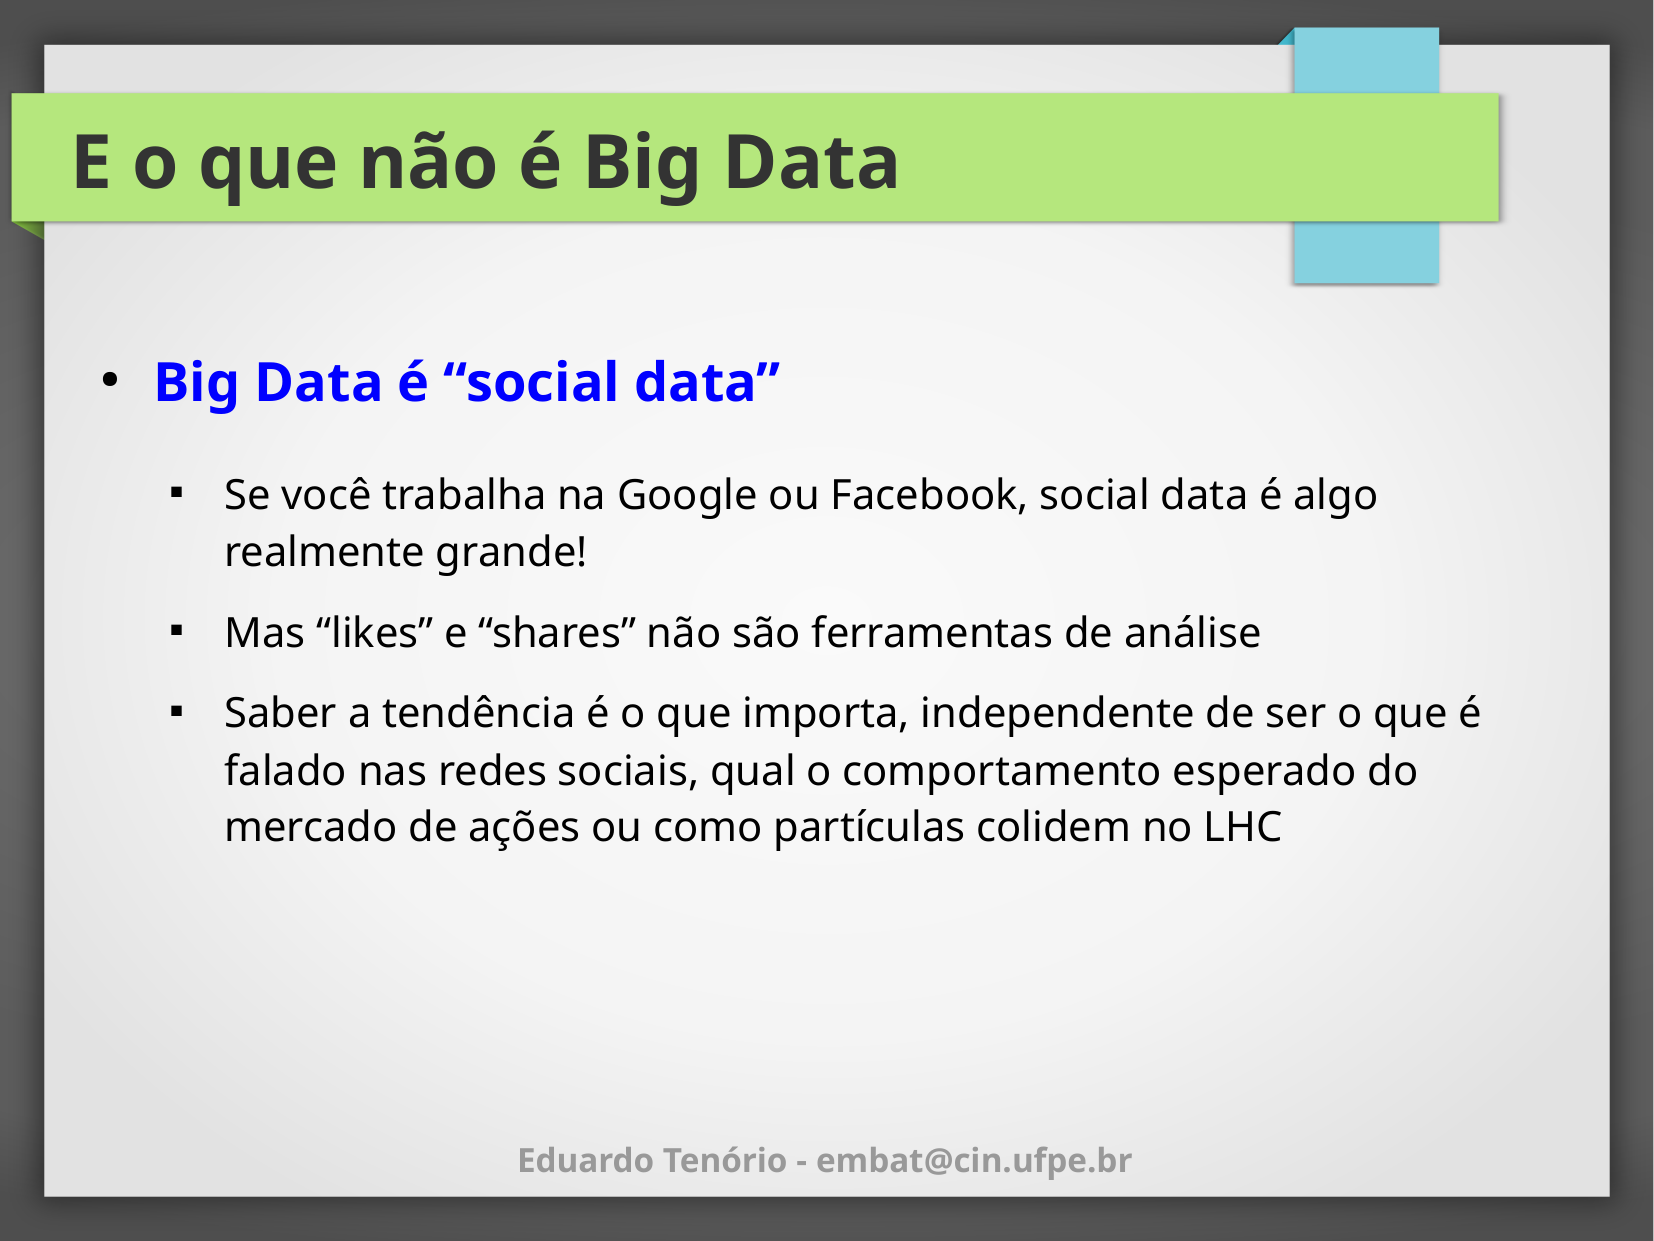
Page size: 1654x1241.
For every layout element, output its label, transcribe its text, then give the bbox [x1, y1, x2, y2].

picture [0, 0, 1654, 1241]
text_box Eduardo Tenório - embat@cin.ufpe.br [45, 1130, 1606, 1201]
list Big Data é “social data” [82, 343, 1538, 465]
list Se você trabalha na Google ou Facebook, social data é algo realmente grande! Mas “likes” e “shares” não são ferramentas de análise Saber a tendência é o que importa, independente de ser o que é falado nas redes sociais, qual o comportamento esperado do mercado de ações ou como partículas colidem no LHC [82, 465, 1538, 1063]
title E o que não é Big Data [70, 97, 1229, 221]
